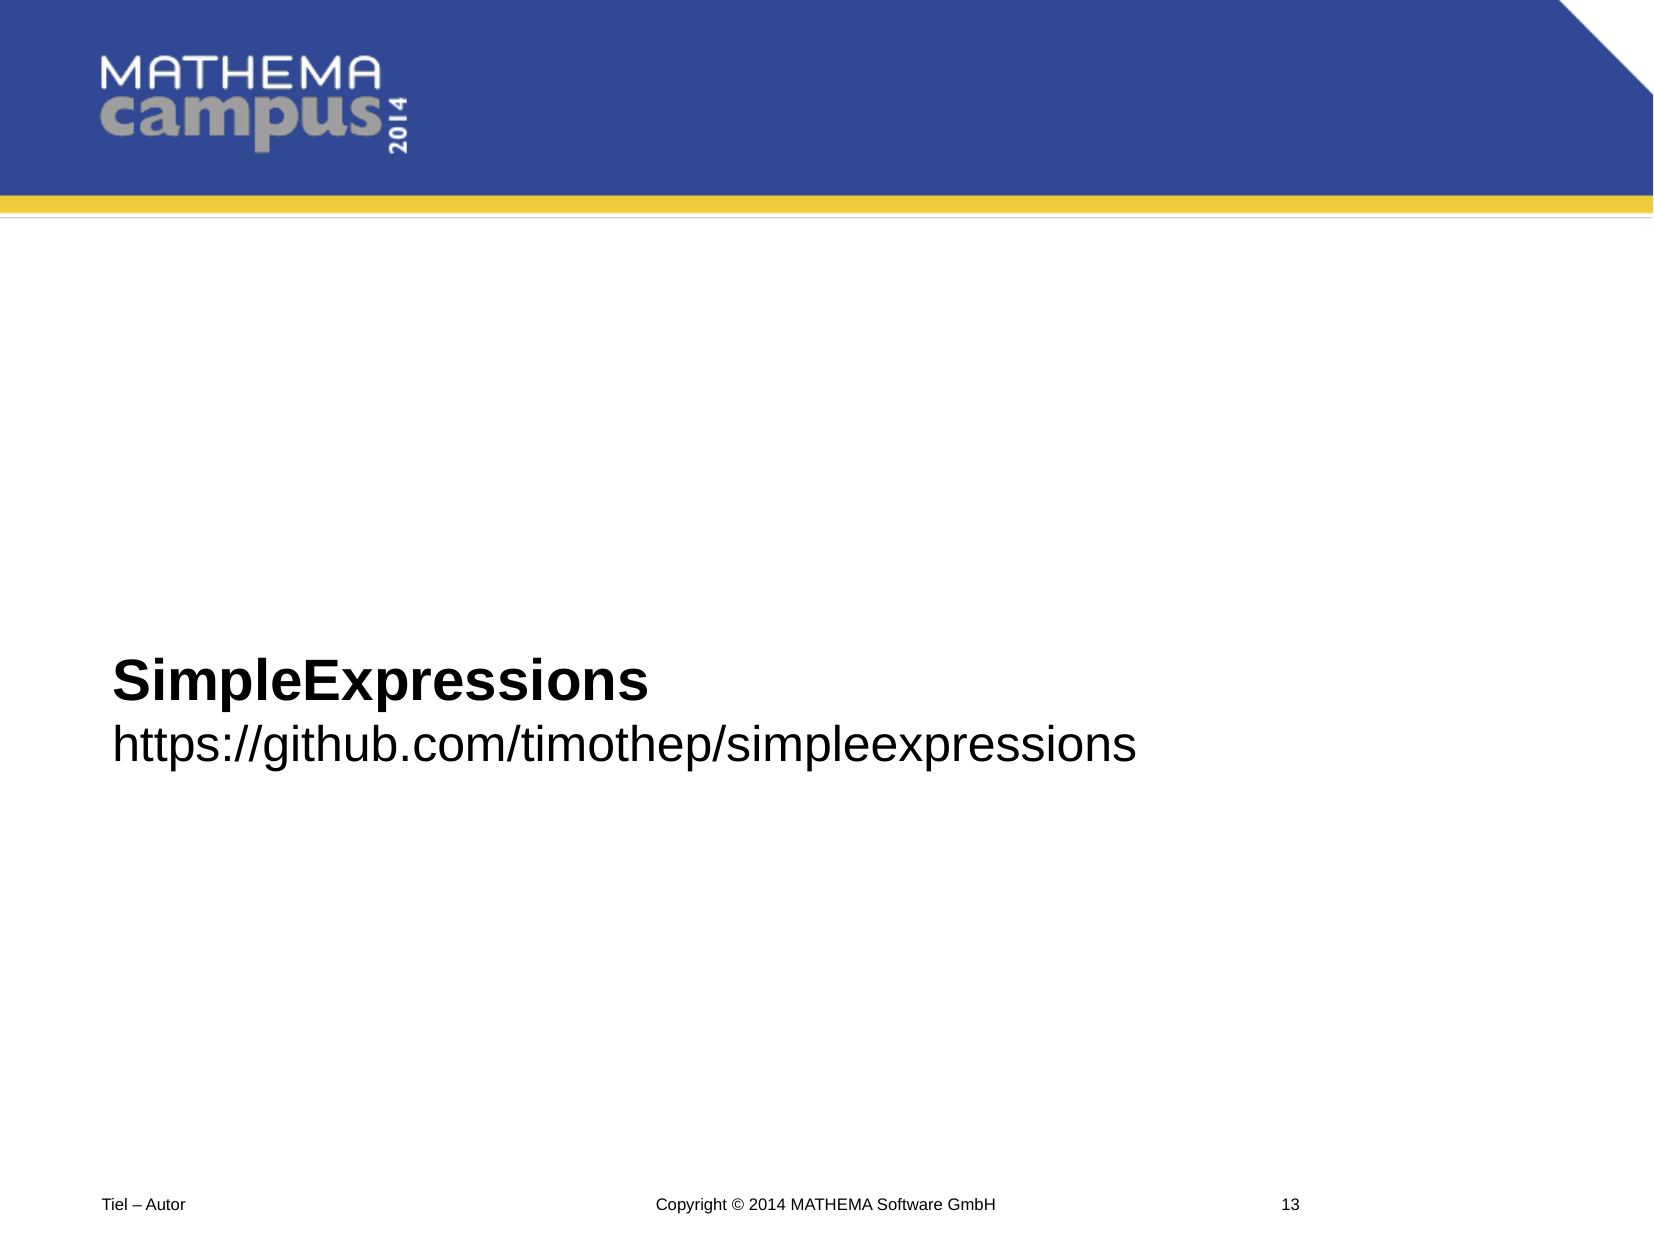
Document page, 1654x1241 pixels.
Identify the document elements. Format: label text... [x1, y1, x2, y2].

text_box SimpleExpressions https://github.com/timothep/simpleexpressions [112, 362, 1530, 1102]
